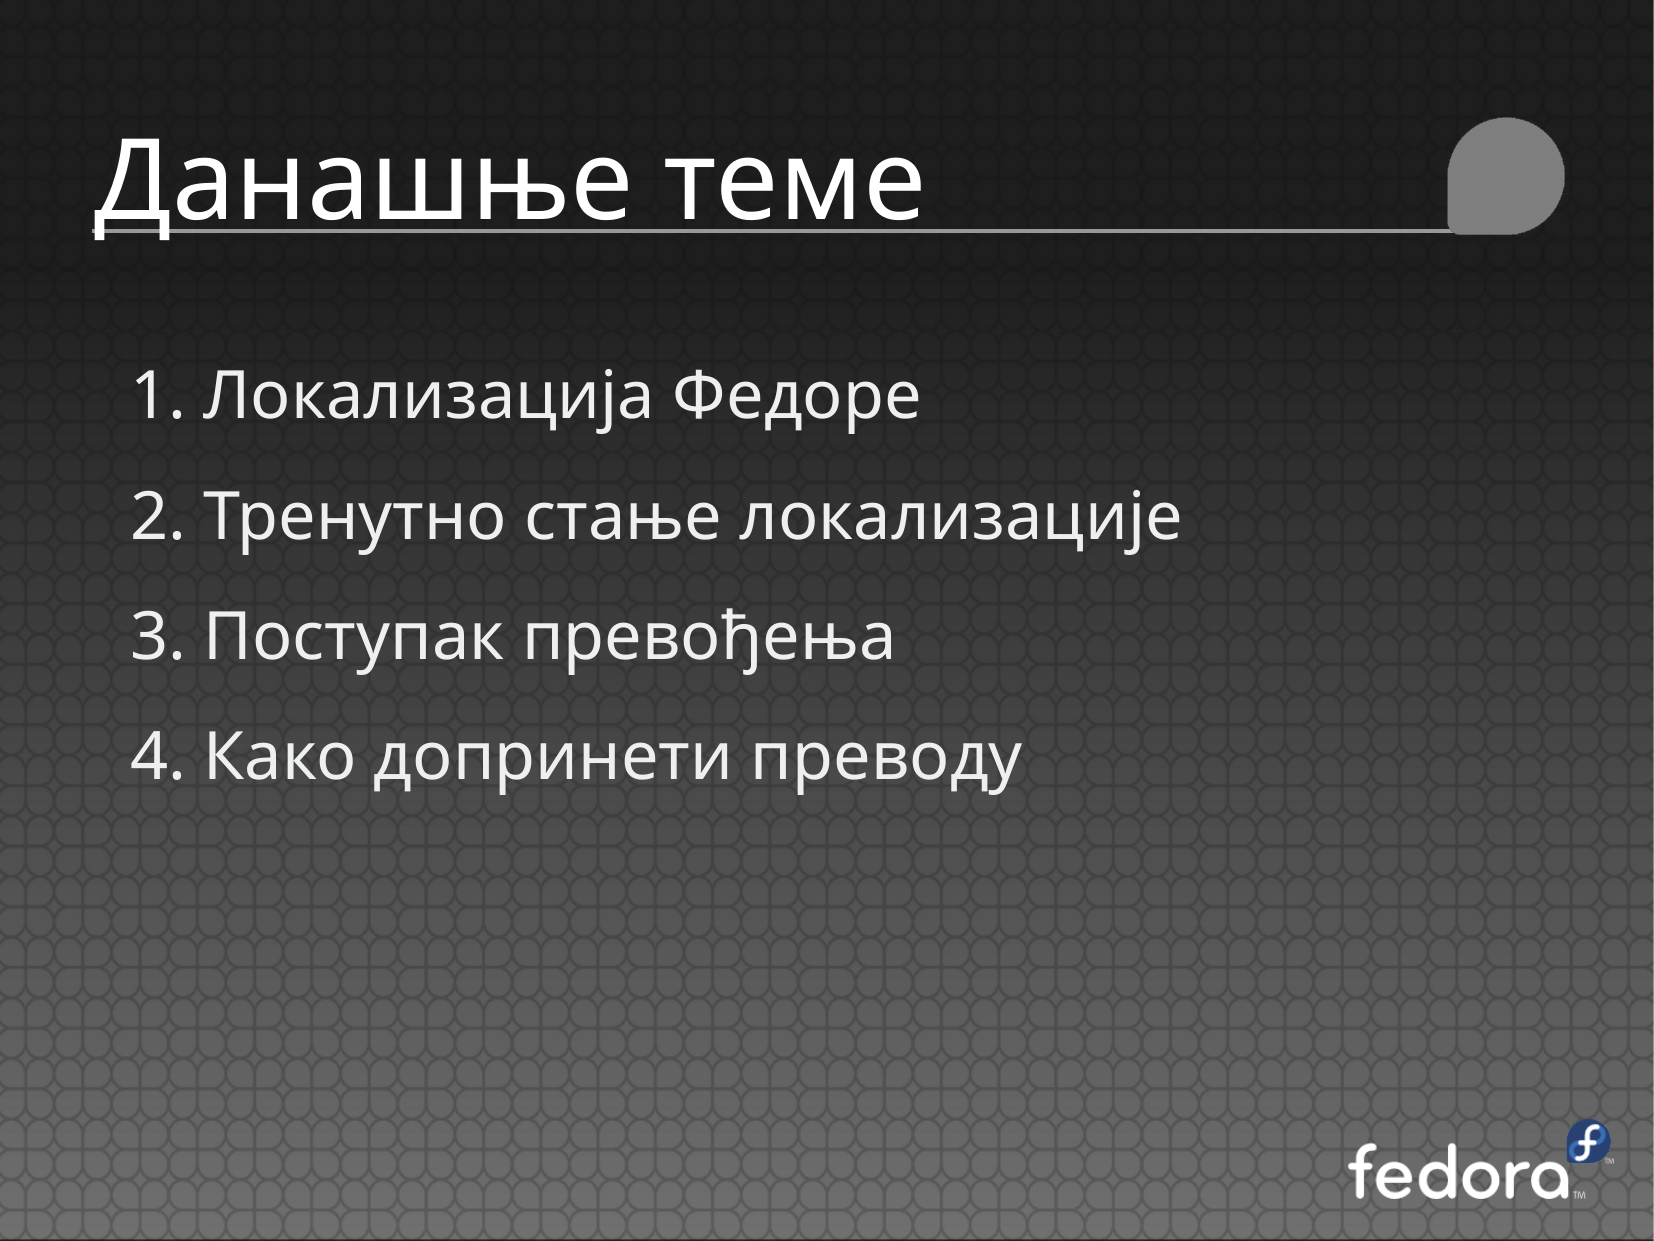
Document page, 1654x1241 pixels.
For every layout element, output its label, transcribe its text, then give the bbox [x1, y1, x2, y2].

list Локализација Федоре Тренутно стање локализације Поступак превођења Како допринети преводу [112, 227, 1501, 1163]
picture [0, 0, 1654, 1241]
title Данашње теме [94, 100, 1426, 251]
